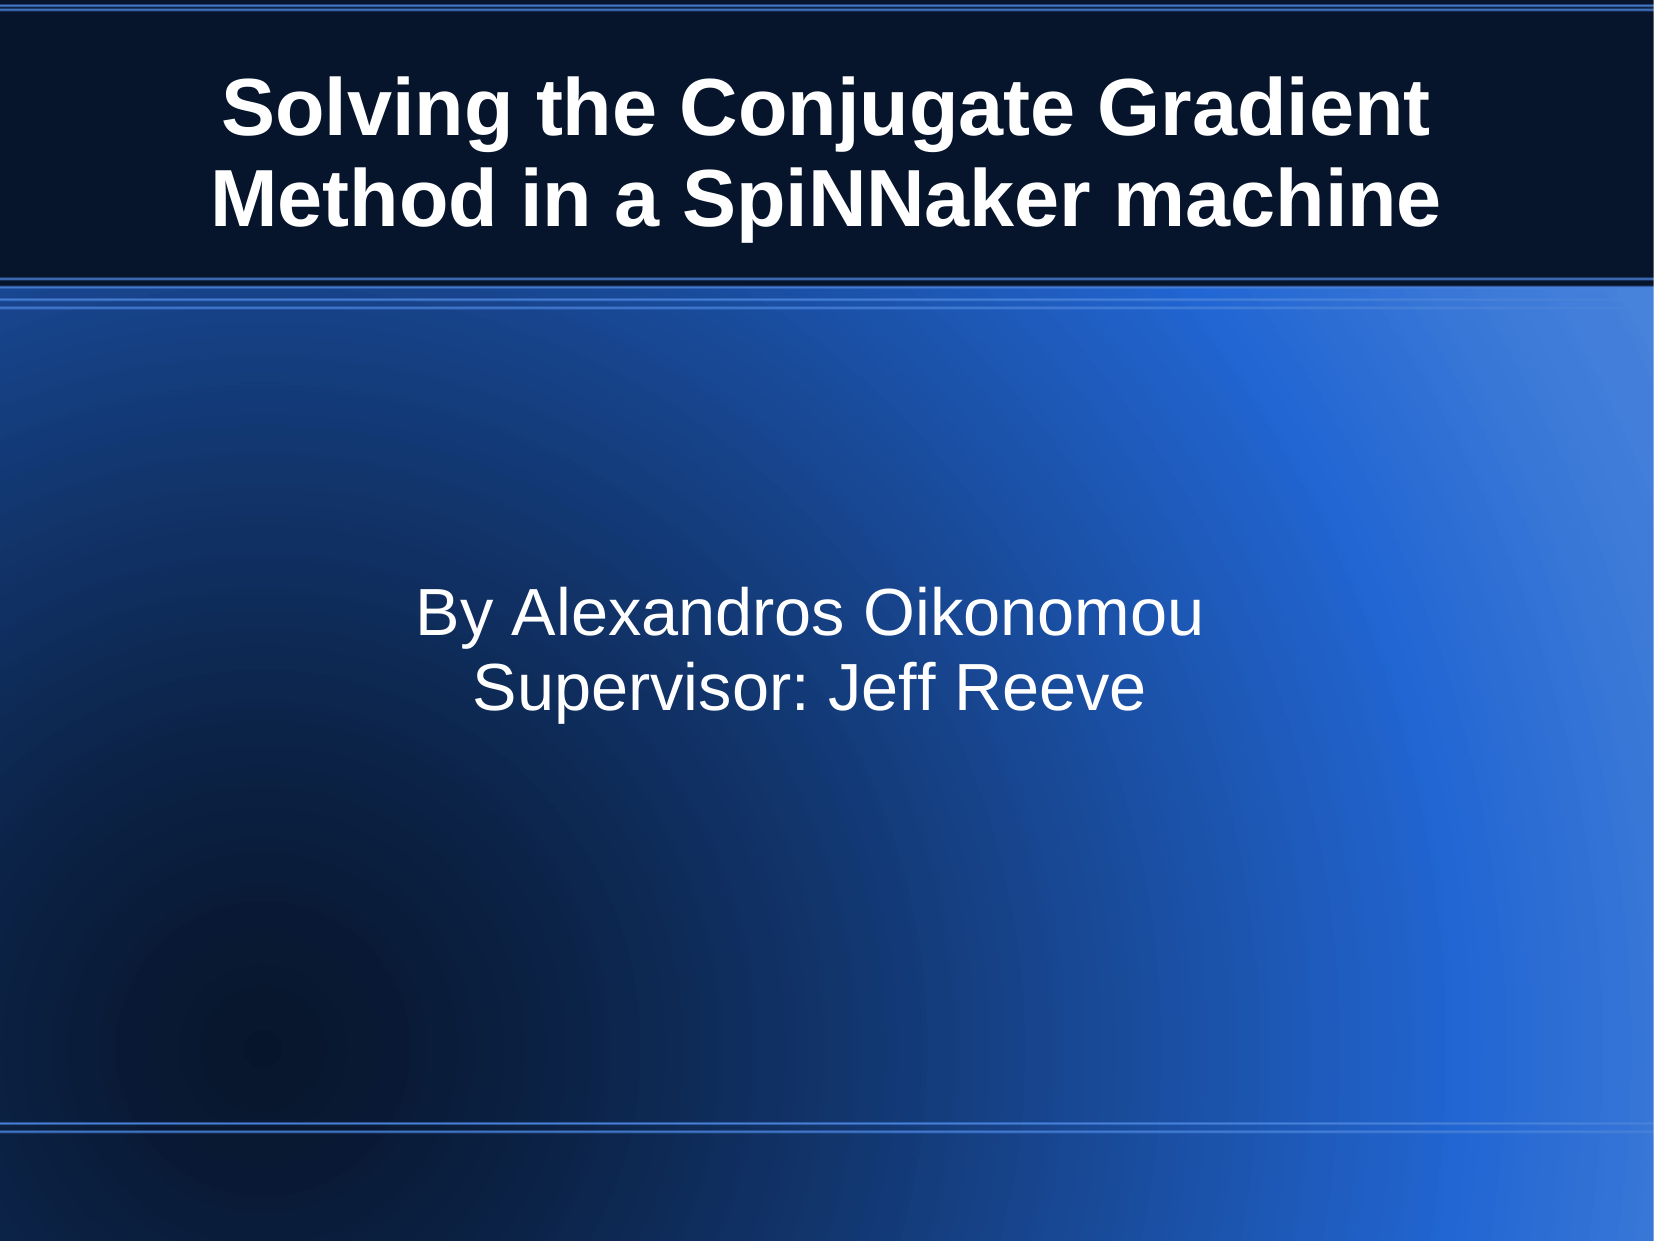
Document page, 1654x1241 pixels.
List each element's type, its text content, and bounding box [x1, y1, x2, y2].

title Solving the Conjugate Gradient Method in a SpiNNaker machine [82, 49, 1571, 257]
picture [0, 0, 1654, 1241]
subtitle By Alexandros Oikonomou Supervisor: Jeff Reeve [82, 290, 1538, 1010]
